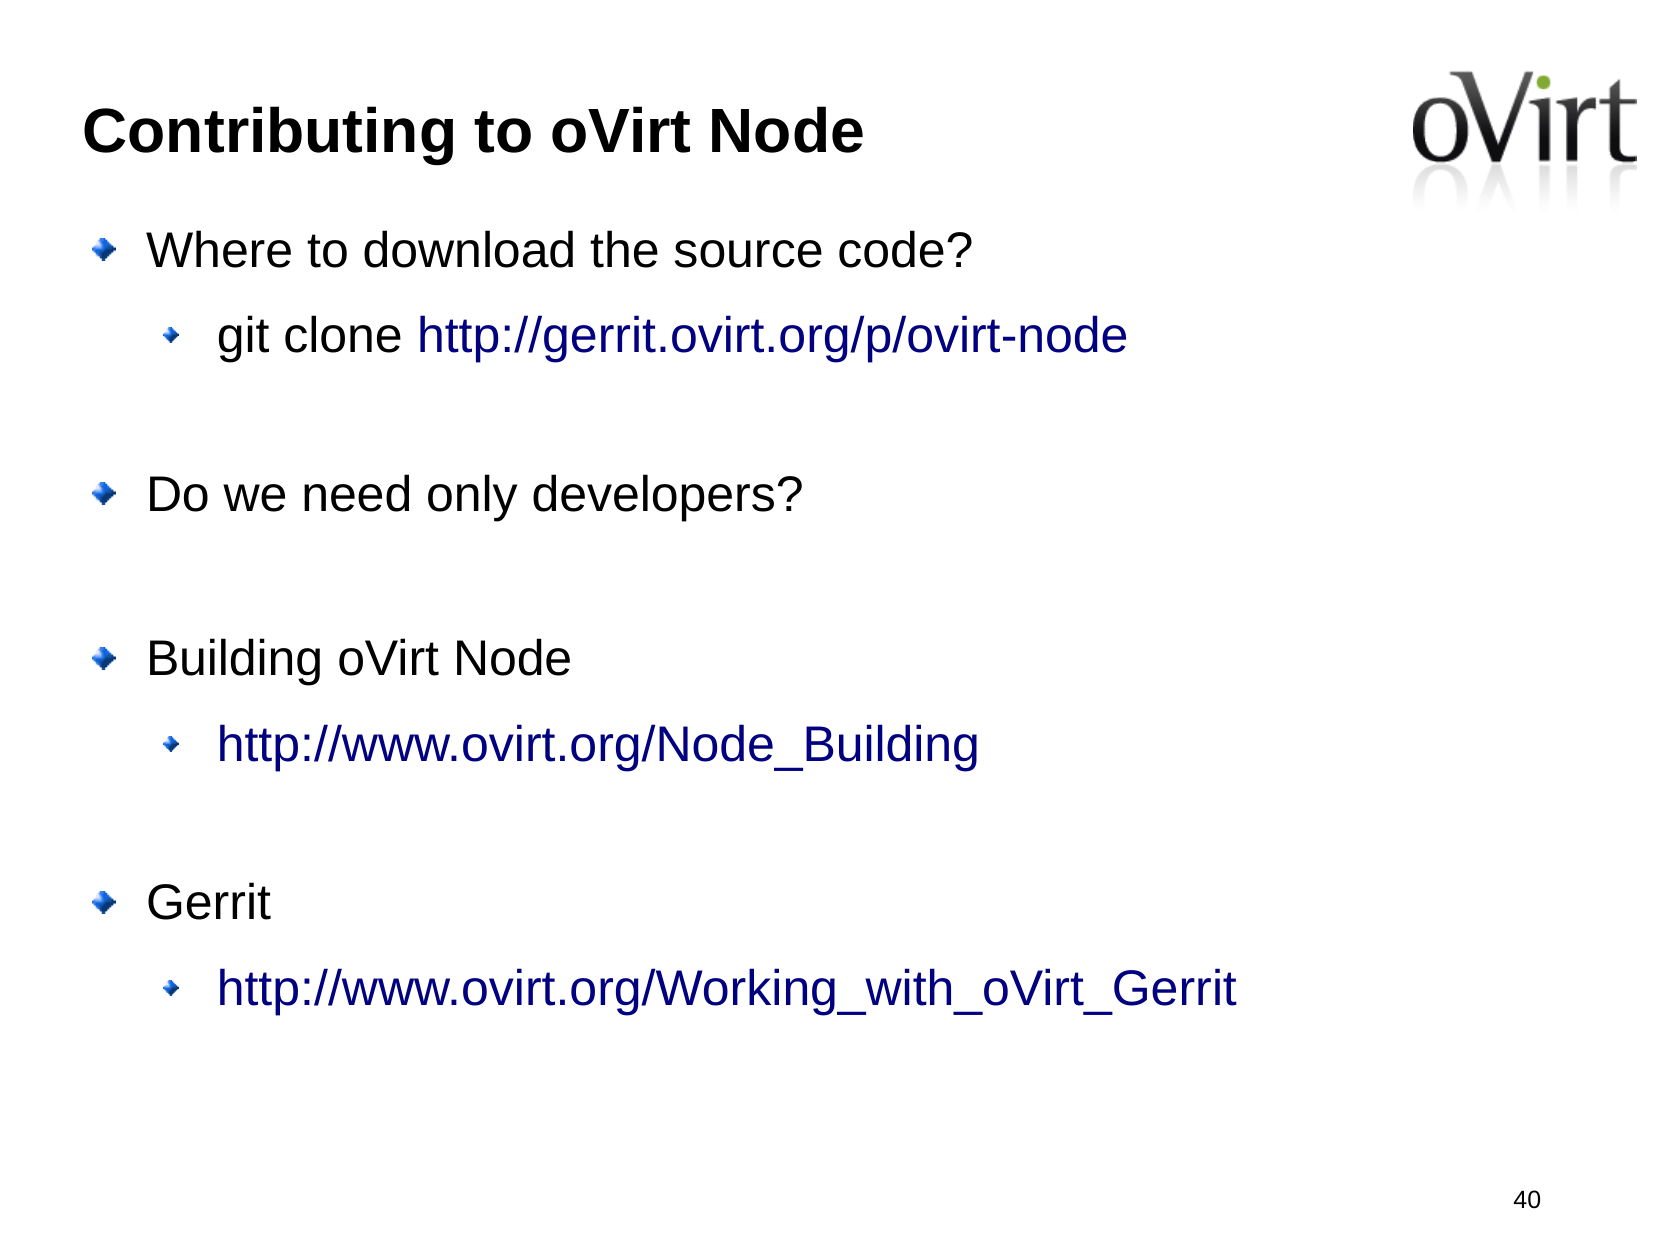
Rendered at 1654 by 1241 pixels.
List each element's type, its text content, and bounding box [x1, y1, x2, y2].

title Contributing to oVirt Node [82, 37, 1378, 221]
picture [1413, 63, 1637, 212]
list Where to download the source code? git clone http://gerrit.ovirt.org/p/ovirt-node Do we need only developers? Building oVirt Node http://www.ovirt.org/Node_Building Gerrit http://www.ovirt.org/Working_with_oVirt_Gerrit . [75, 221, 1564, 1241]
